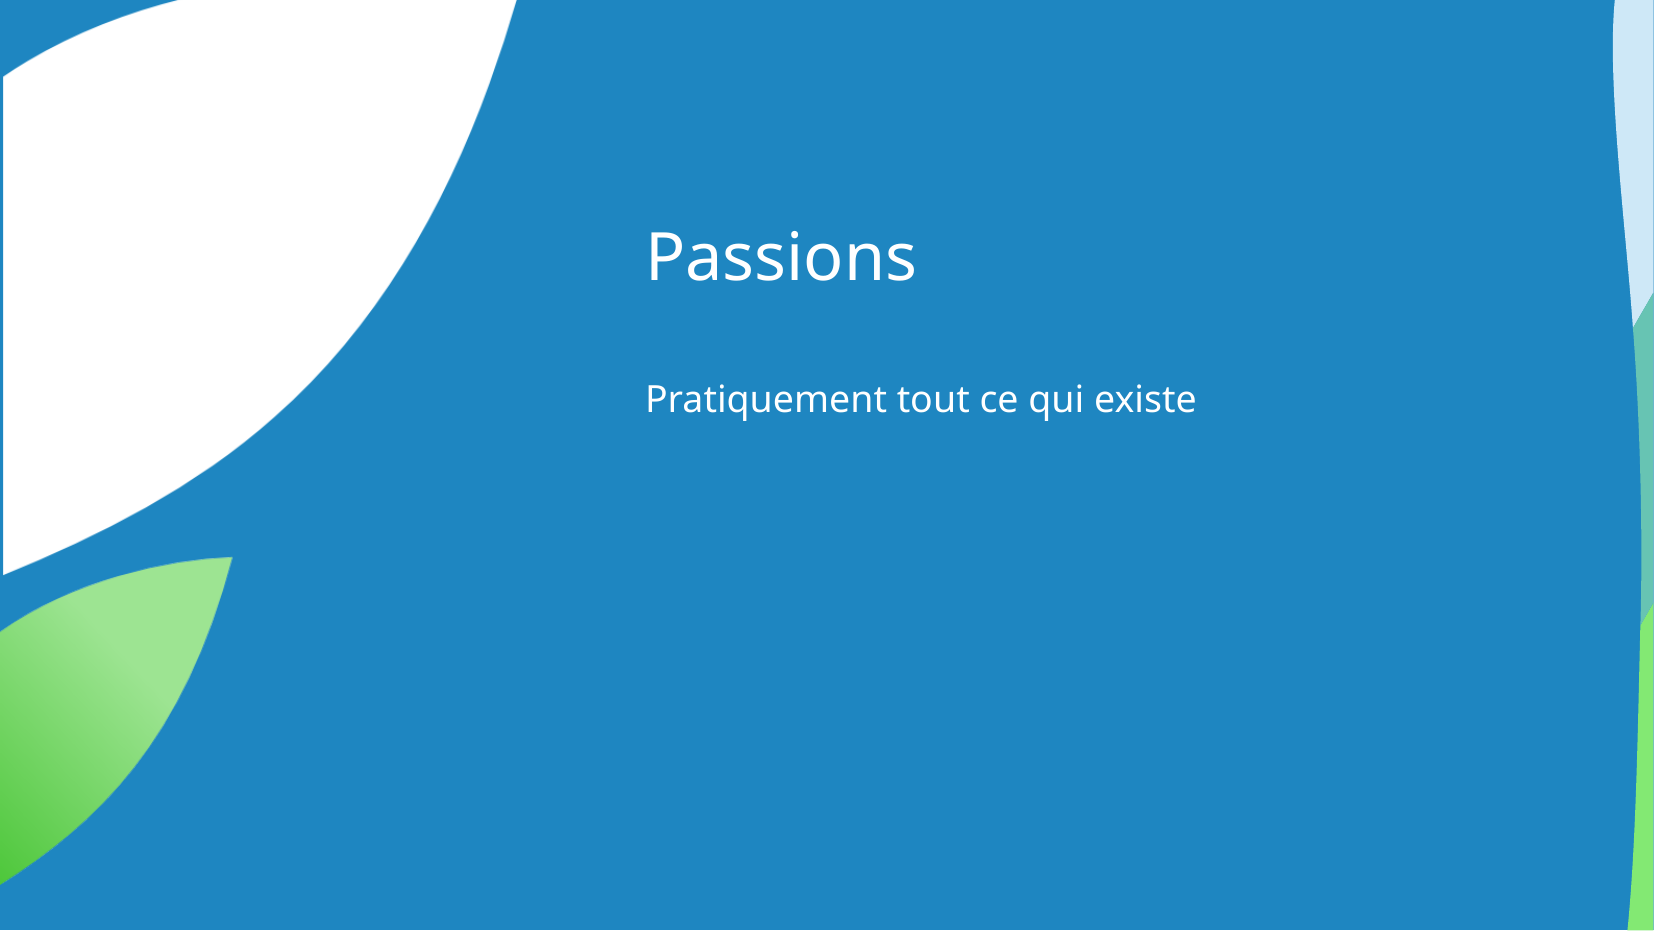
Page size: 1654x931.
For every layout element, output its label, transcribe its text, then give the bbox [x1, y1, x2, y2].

text_box Pratiquement tout ce qui existe [644, 374, 1485, 803]
text_box Passions [644, 213, 1560, 294]
picture [0, 0, 517, 885]
